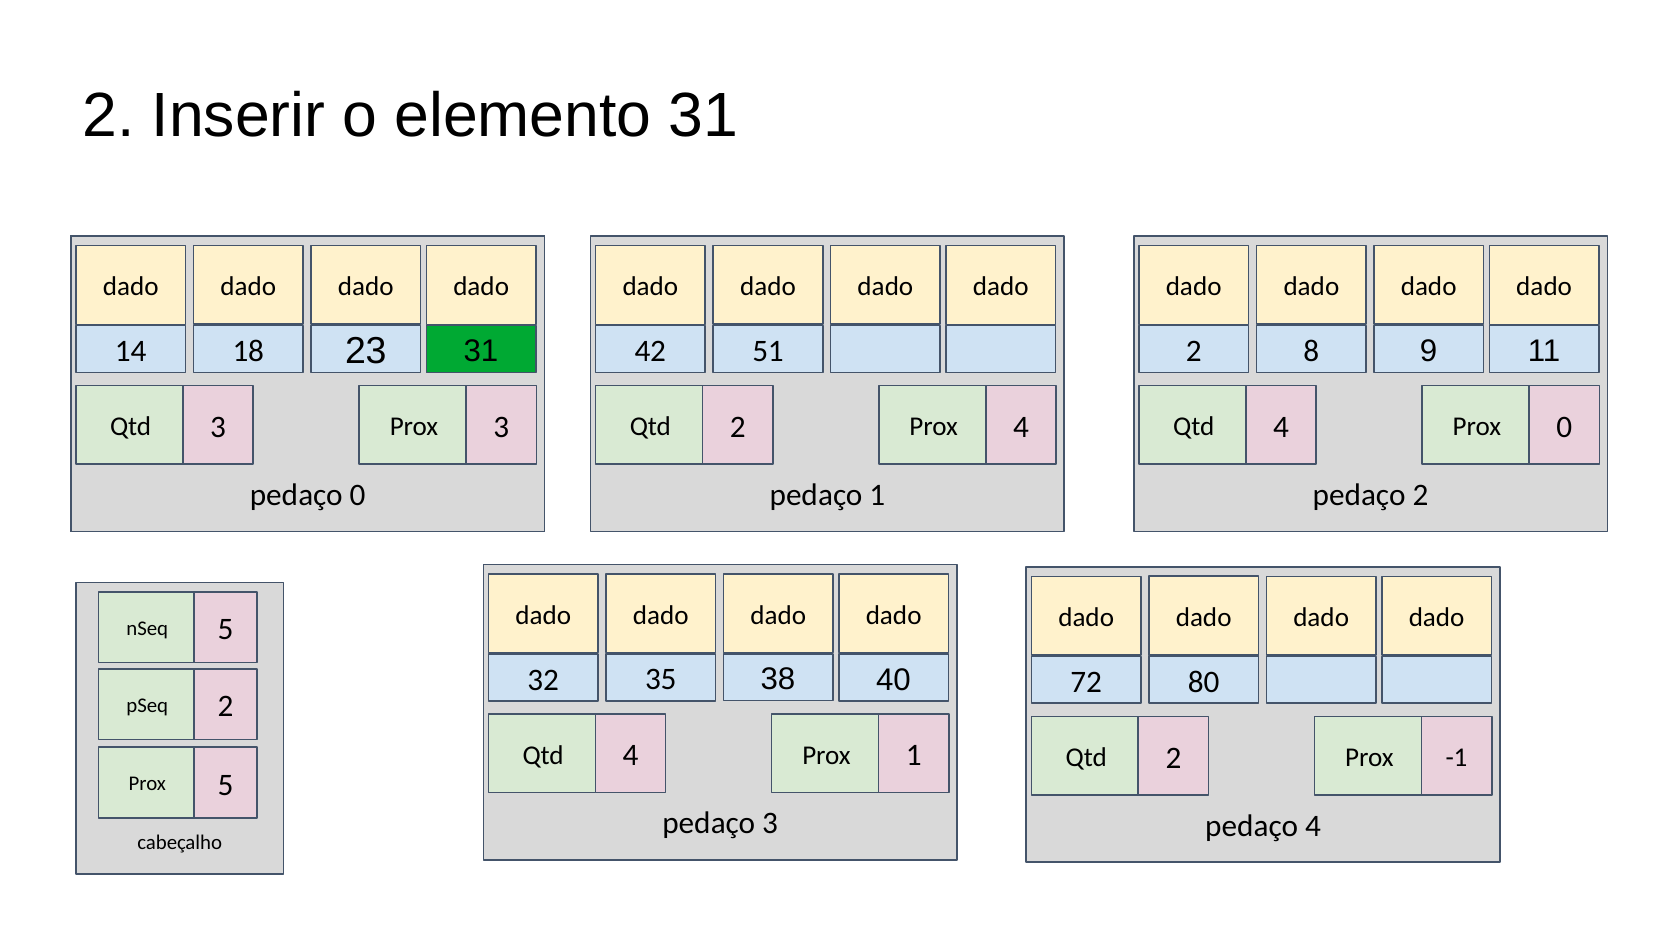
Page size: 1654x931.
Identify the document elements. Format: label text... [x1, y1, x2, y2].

text_box 4 [595, 713, 666, 793]
text_box dado [1373, 245, 1484, 325]
title 2. Inserir o elemento 31 [82, 37, 1571, 193]
text_box dado [1138, 245, 1249, 325]
text_box dado [838, 574, 949, 653]
text_box 8 [1256, 325, 1367, 373]
text_box dado [713, 245, 823, 325]
text_box dado [946, 245, 1056, 325]
text_box dado [1381, 576, 1492, 656]
text_box Qtd [1138, 385, 1245, 465]
text_box [830, 325, 941, 373]
text_box 23 [310, 325, 421, 373]
text_box dado [310, 245, 421, 325]
text_box Prox [878, 385, 985, 465]
text_box pedaço 2 [1133, 236, 1608, 532]
text_box pedaço 1 [590, 236, 1065, 532]
text_box dado [426, 245, 536, 325]
text_box 38 [723, 653, 833, 701]
text_box 5 [193, 591, 257, 663]
text_box 4 [985, 385, 1057, 465]
text_box 1 [878, 713, 949, 793]
text_box Qtd [595, 385, 702, 465]
text_box [1381, 656, 1492, 704]
text_box Qtd [1031, 716, 1138, 795]
text_box 5 [193, 747, 257, 818]
text_box 32 [488, 654, 598, 701]
text_box 4 [1245, 385, 1317, 465]
text_box [946, 325, 1056, 373]
text_box 31 [426, 325, 536, 373]
text_box 2 [702, 385, 773, 465]
text_box dado [830, 245, 941, 325]
text_box 51 [713, 325, 823, 373]
text_box -1 [1421, 716, 1492, 795]
text_box 35 [605, 653, 716, 701]
text_box dado [723, 574, 833, 653]
text_box 2 [193, 668, 257, 740]
text_box pSeq [98, 668, 193, 740]
text_box 3 [466, 385, 537, 465]
text_box dado [488, 574, 598, 653]
text_box dado [1256, 245, 1367, 325]
text_box dado [193, 245, 304, 325]
text_box 0 [1529, 385, 1600, 465]
text_box Prox [771, 713, 878, 793]
text_box Prox [1422, 385, 1529, 465]
text_box Qtd [488, 713, 595, 793]
text_box pedaço 0 [70, 236, 545, 532]
text_box dado [75, 245, 186, 325]
text_box 42 [595, 325, 706, 373]
text_box Prox [359, 385, 466, 465]
text_box dado [605, 573, 716, 653]
text_box cabeçalho [76, 582, 284, 875]
text_box 2 [1138, 716, 1209, 795]
text_box 11 [1489, 325, 1599, 373]
text_box dado [1489, 245, 1599, 325]
text_box Prox [1314, 716, 1421, 795]
text_box dado [1031, 576, 1141, 656]
text_box 72 [1031, 656, 1141, 704]
text_box Prox [98, 747, 193, 818]
text_box 40 [838, 654, 949, 701]
text_box 3 [182, 385, 254, 465]
text_box pedaço 3 [483, 564, 957, 860]
text_box 9 [1373, 325, 1484, 373]
text_box 80 [1148, 656, 1259, 704]
text_box dado [1266, 576, 1376, 655]
text_box dado [1148, 576, 1259, 655]
text_box nSeq [98, 591, 193, 663]
text_box 18 [193, 325, 304, 373]
text_box [1266, 656, 1376, 704]
text_box pedaço 4 [1026, 566, 1500, 863]
text_box Qtd [75, 385, 182, 465]
text_box dado [595, 245, 706, 325]
text_box 2 [1138, 325, 1249, 373]
text_box 14 [75, 325, 186, 373]
